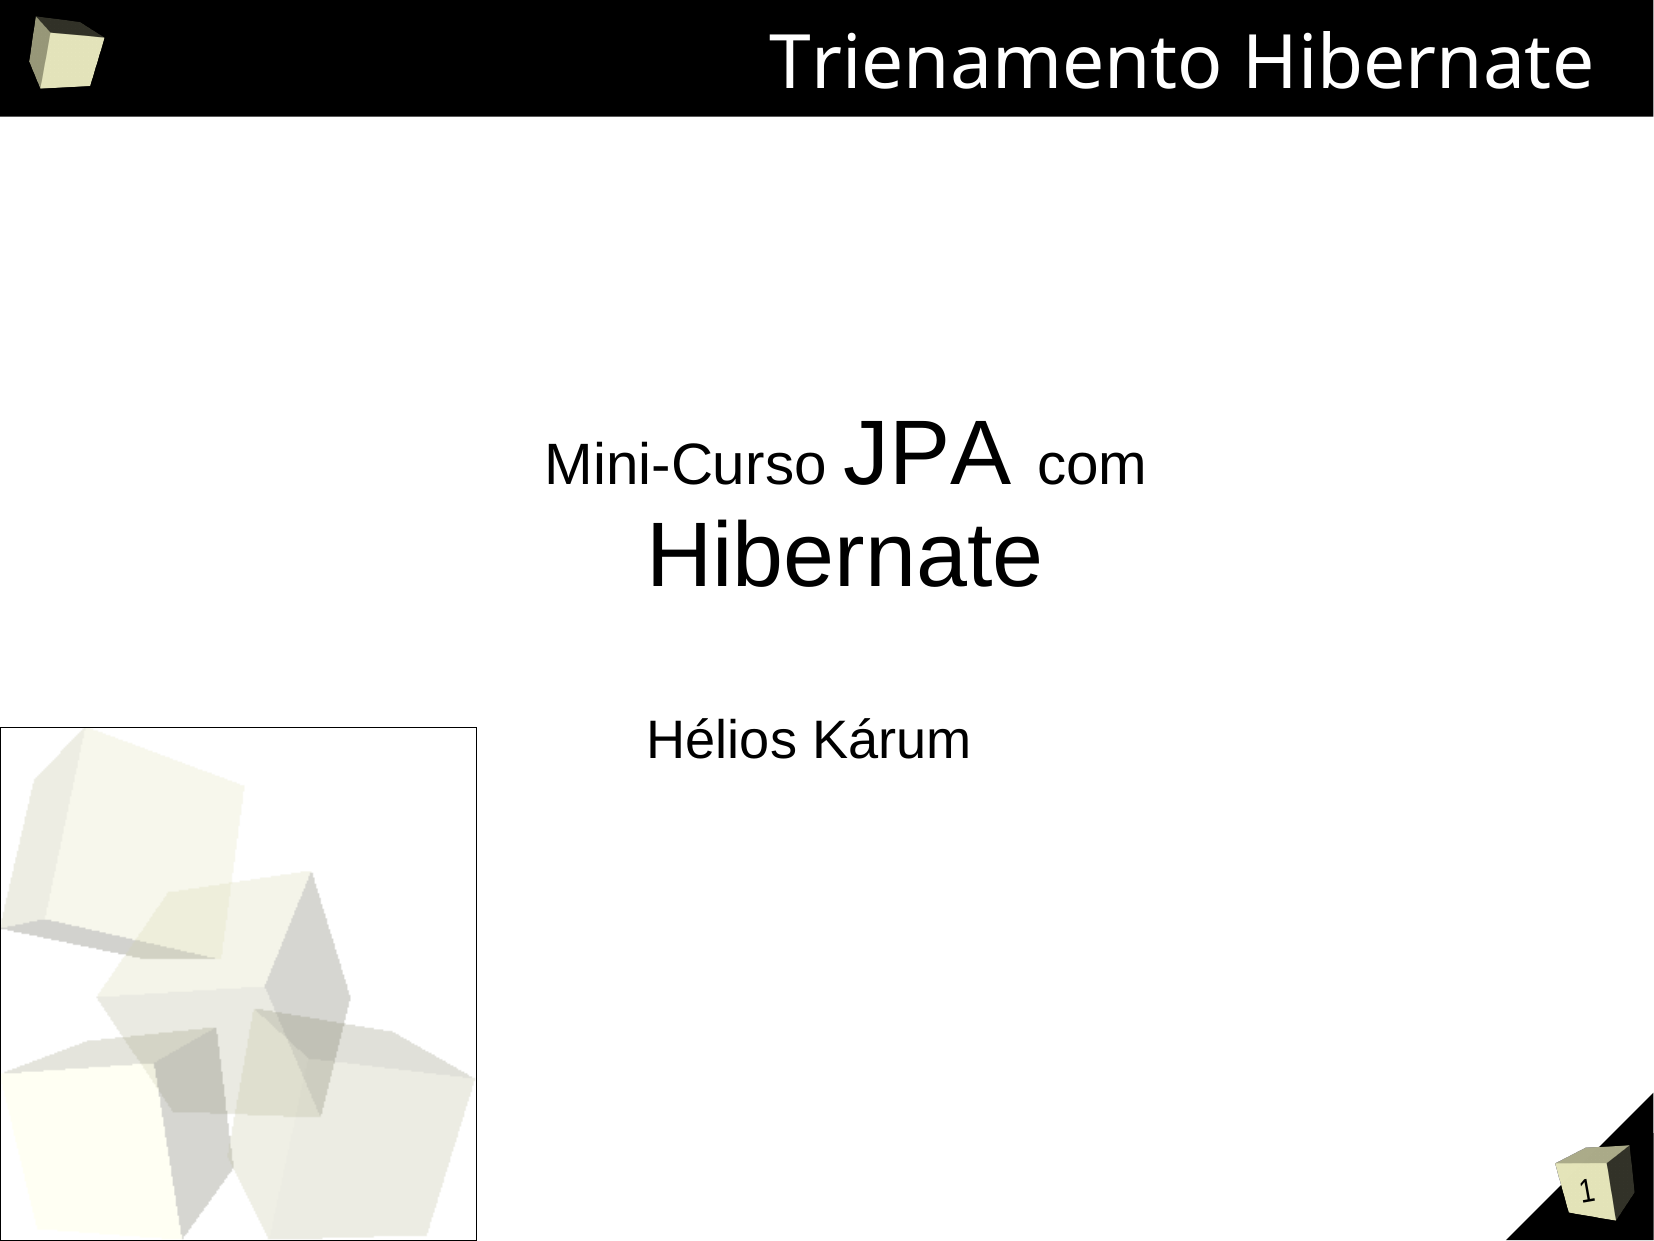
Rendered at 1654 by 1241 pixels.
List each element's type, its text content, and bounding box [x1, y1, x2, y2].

list Mini-Curso JPA com Hibernate Hélios Kárum [44, 177, 1611, 1214]
picture [1, 728, 476, 1240]
title Trienamento Hibernate [118, 0, 1595, 119]
